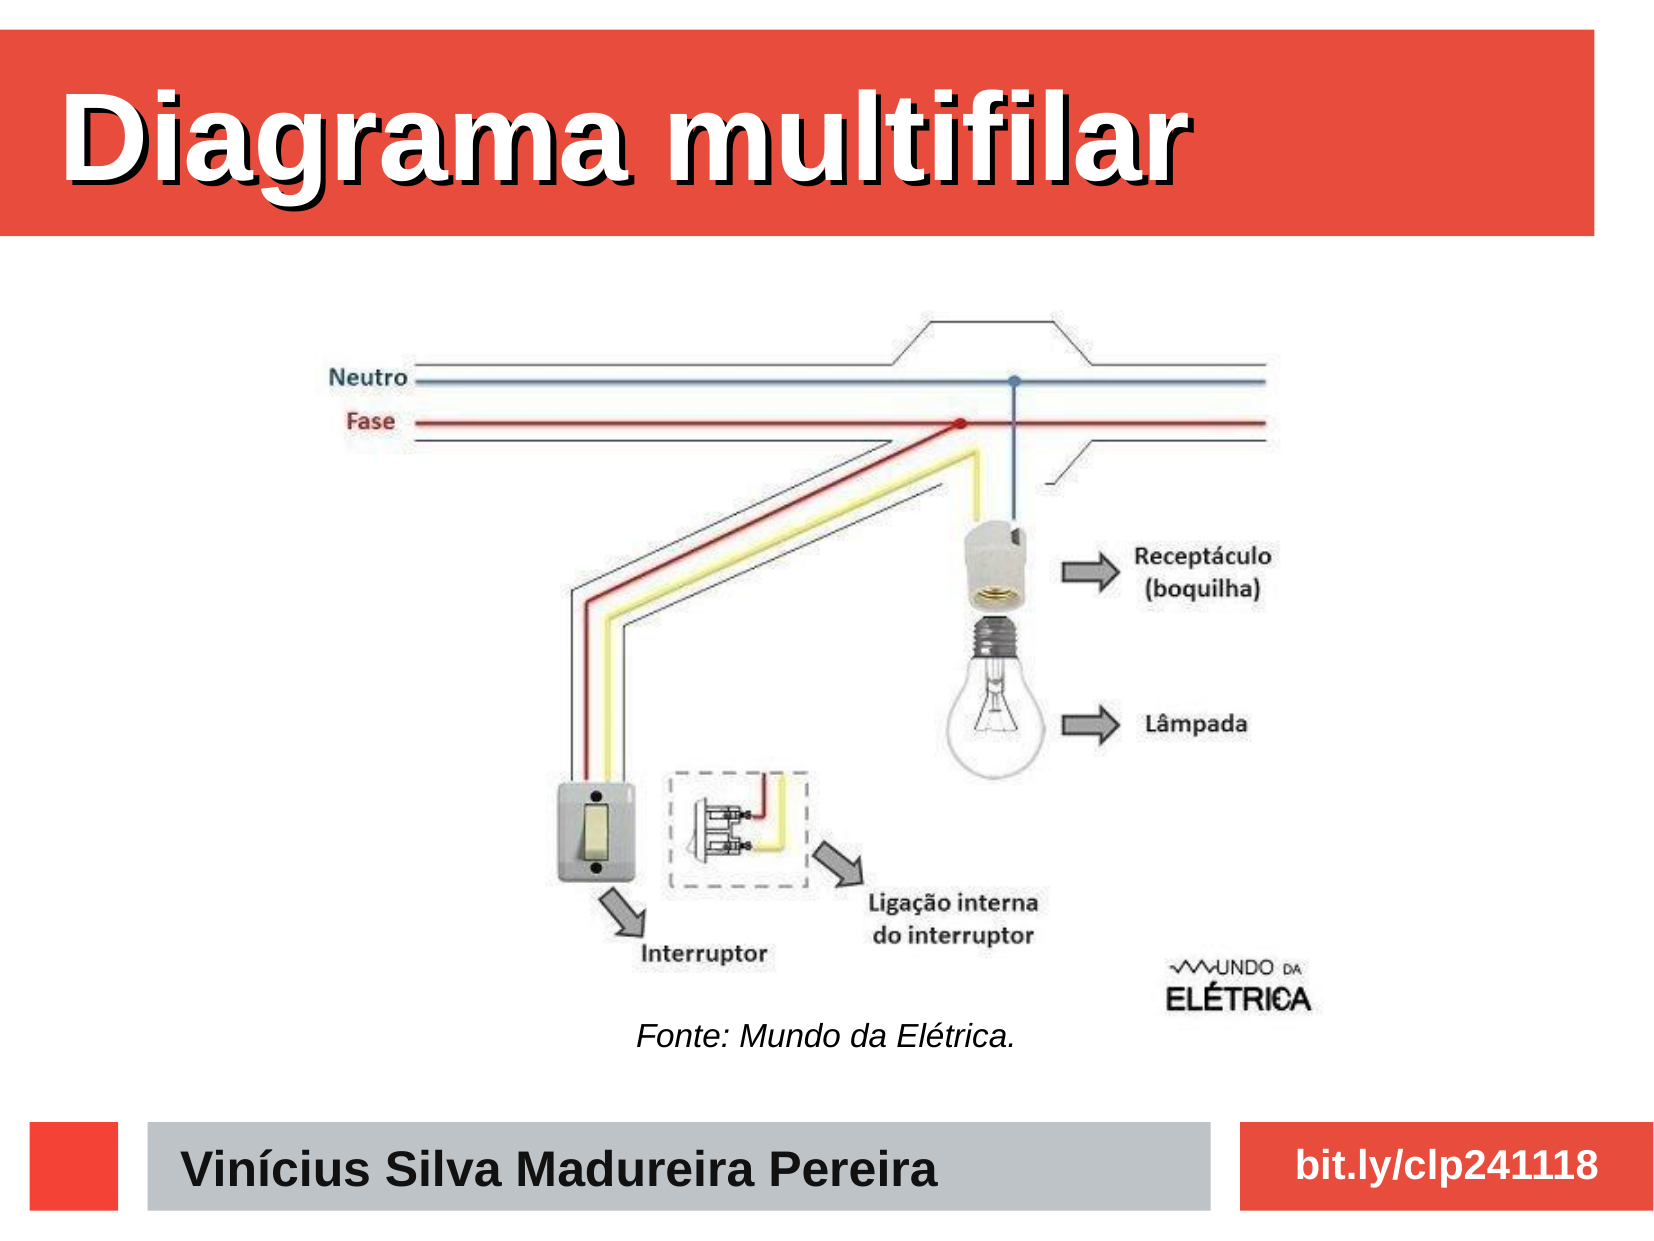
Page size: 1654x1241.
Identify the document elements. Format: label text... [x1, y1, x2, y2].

text_box bit.ly/clp241118 [1228, 1133, 1654, 1205]
text_box Vinícius Silva Madureira Pereira [165, 1133, 1170, 1205]
title Diagrama multifilar [59, 59, 1595, 207]
picture [287, 253, 1367, 1063]
